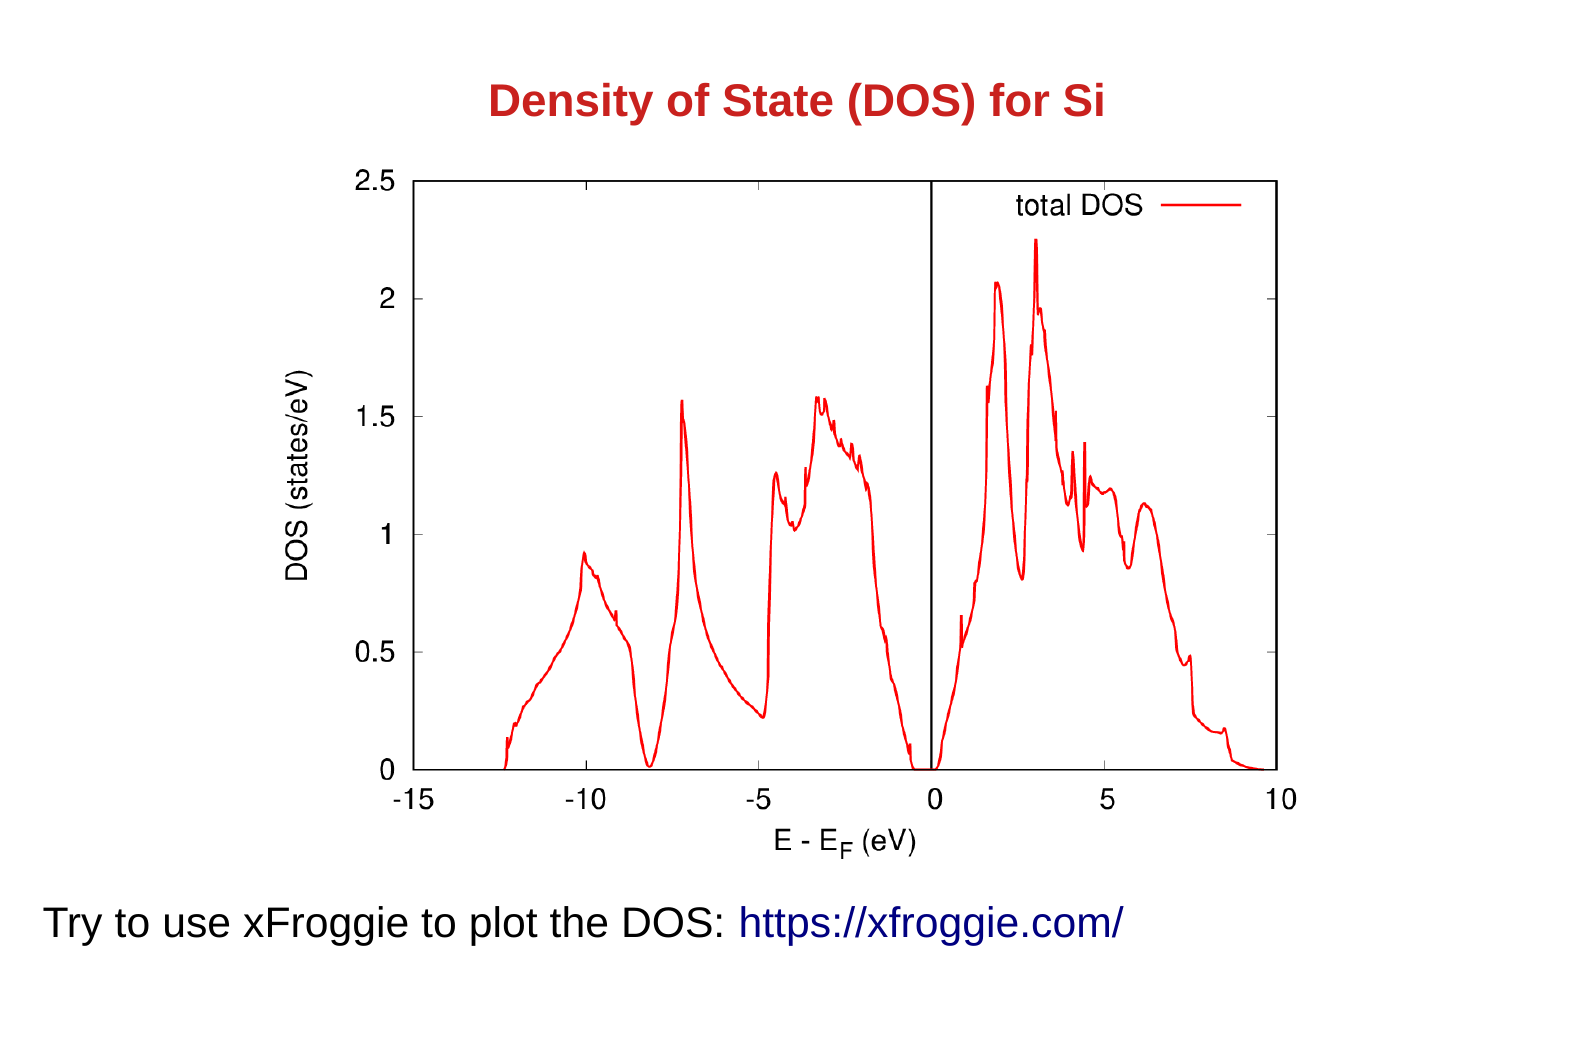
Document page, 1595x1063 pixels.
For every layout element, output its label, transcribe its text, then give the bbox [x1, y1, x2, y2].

picture [272, 155, 1323, 871]
text_box Density of State (DOS) for Si [207, 67, 1388, 144]
text_box Try to use xFroggie to plot the DOS: https://xfroggie.com/ [27, 891, 1595, 997]
